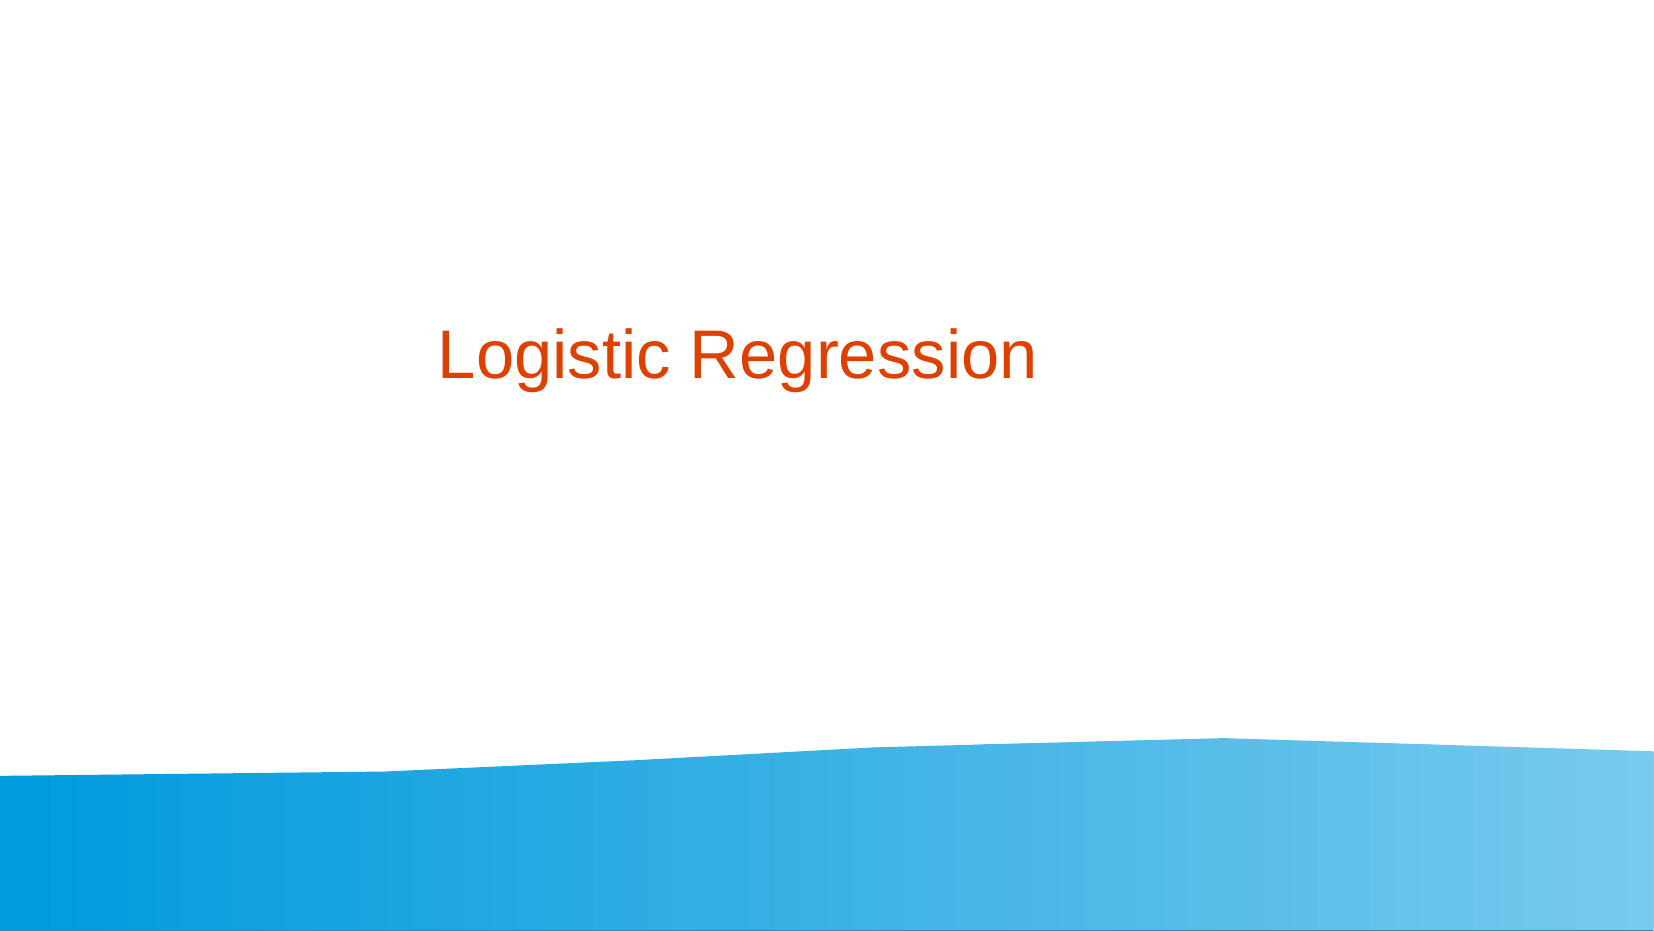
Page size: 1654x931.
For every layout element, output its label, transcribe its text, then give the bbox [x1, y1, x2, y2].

title Logistic Regression [0, 265, 1477, 443]
